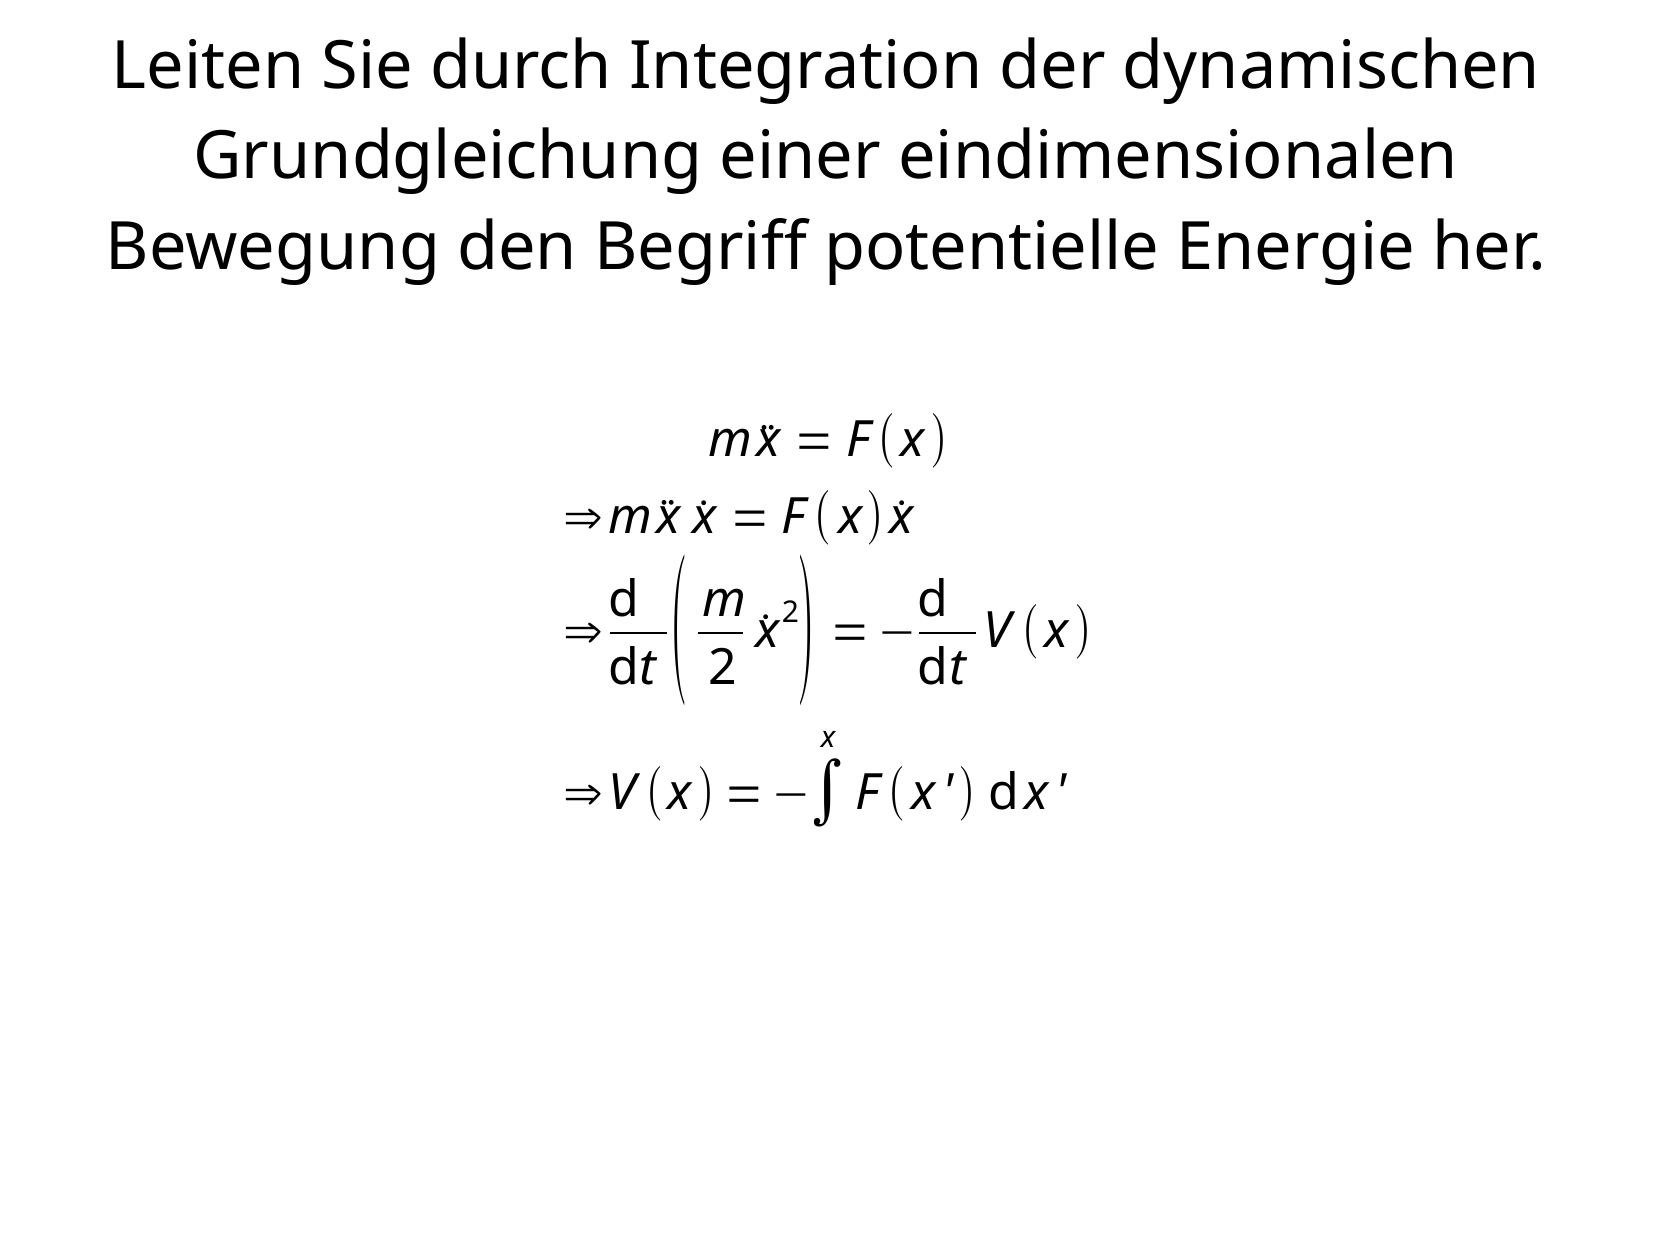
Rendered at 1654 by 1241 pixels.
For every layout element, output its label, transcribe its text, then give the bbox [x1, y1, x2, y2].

chart [556, 409, 1097, 831]
title Leiten Sie durch Integration der dynamischen Grundgleichung einer eindimensionalen Bewegung den Begriff potentielle Energie her. [82, 19, 1571, 287]
